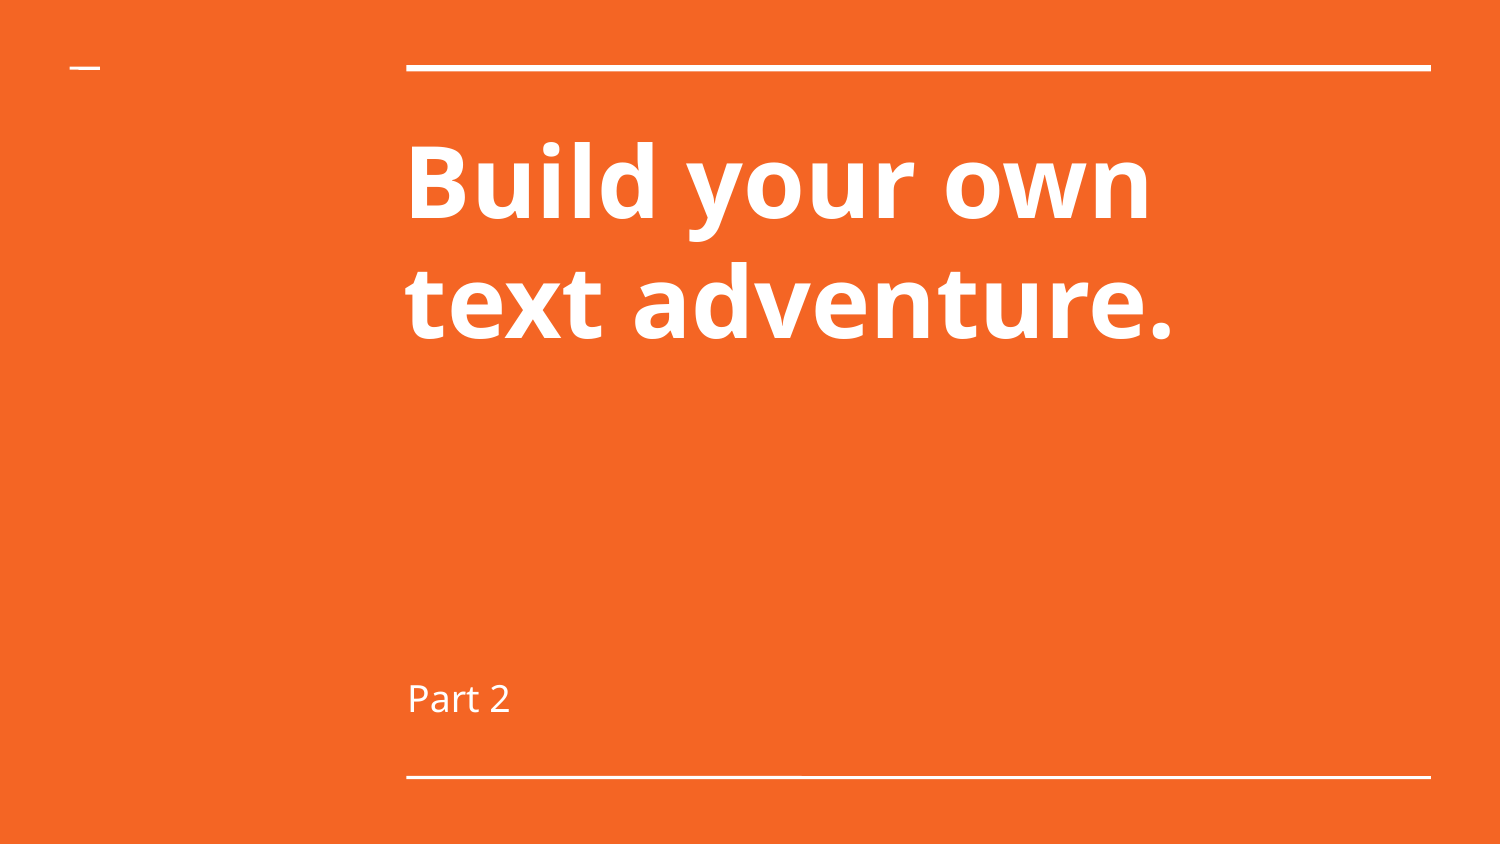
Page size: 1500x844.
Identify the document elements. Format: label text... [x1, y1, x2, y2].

subtitle Part 2 [392, 531, 1431, 735]
title Build your own text adventure. [389, 103, 1428, 357]
